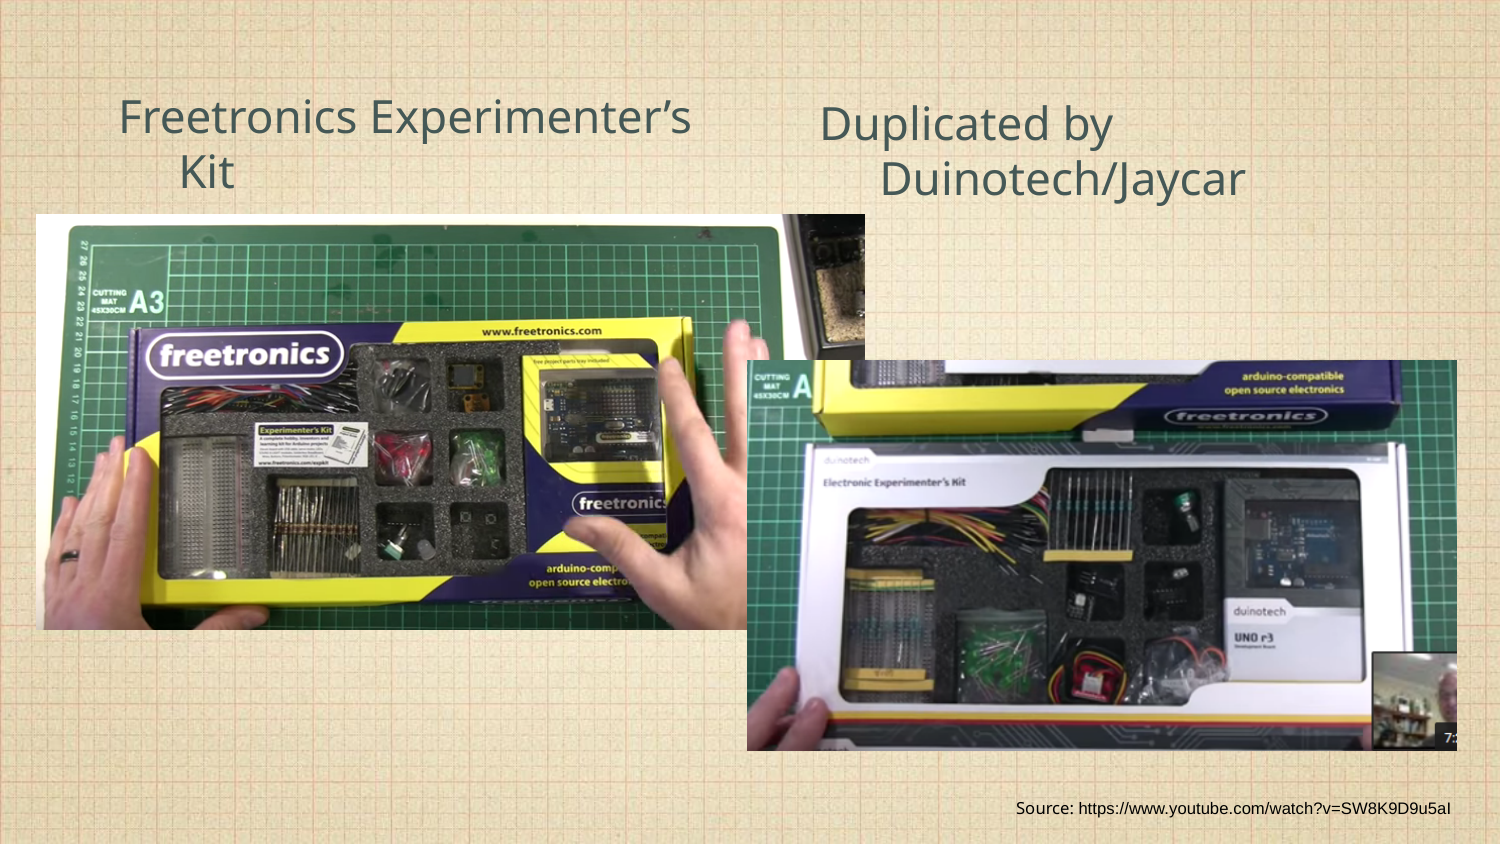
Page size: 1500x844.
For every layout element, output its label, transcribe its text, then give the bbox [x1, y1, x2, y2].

list Duplicated by Duinotech/Jaycar [789, 79, 1457, 360]
list Freetronics Experimenter’s Kit [88, 72, 756, 684]
picture [0, 0, 1500, 844]
text_box Source: https://www.youtube.com/watch?v=SW8K9D9u5aI [1000, 782, 1485, 821]
